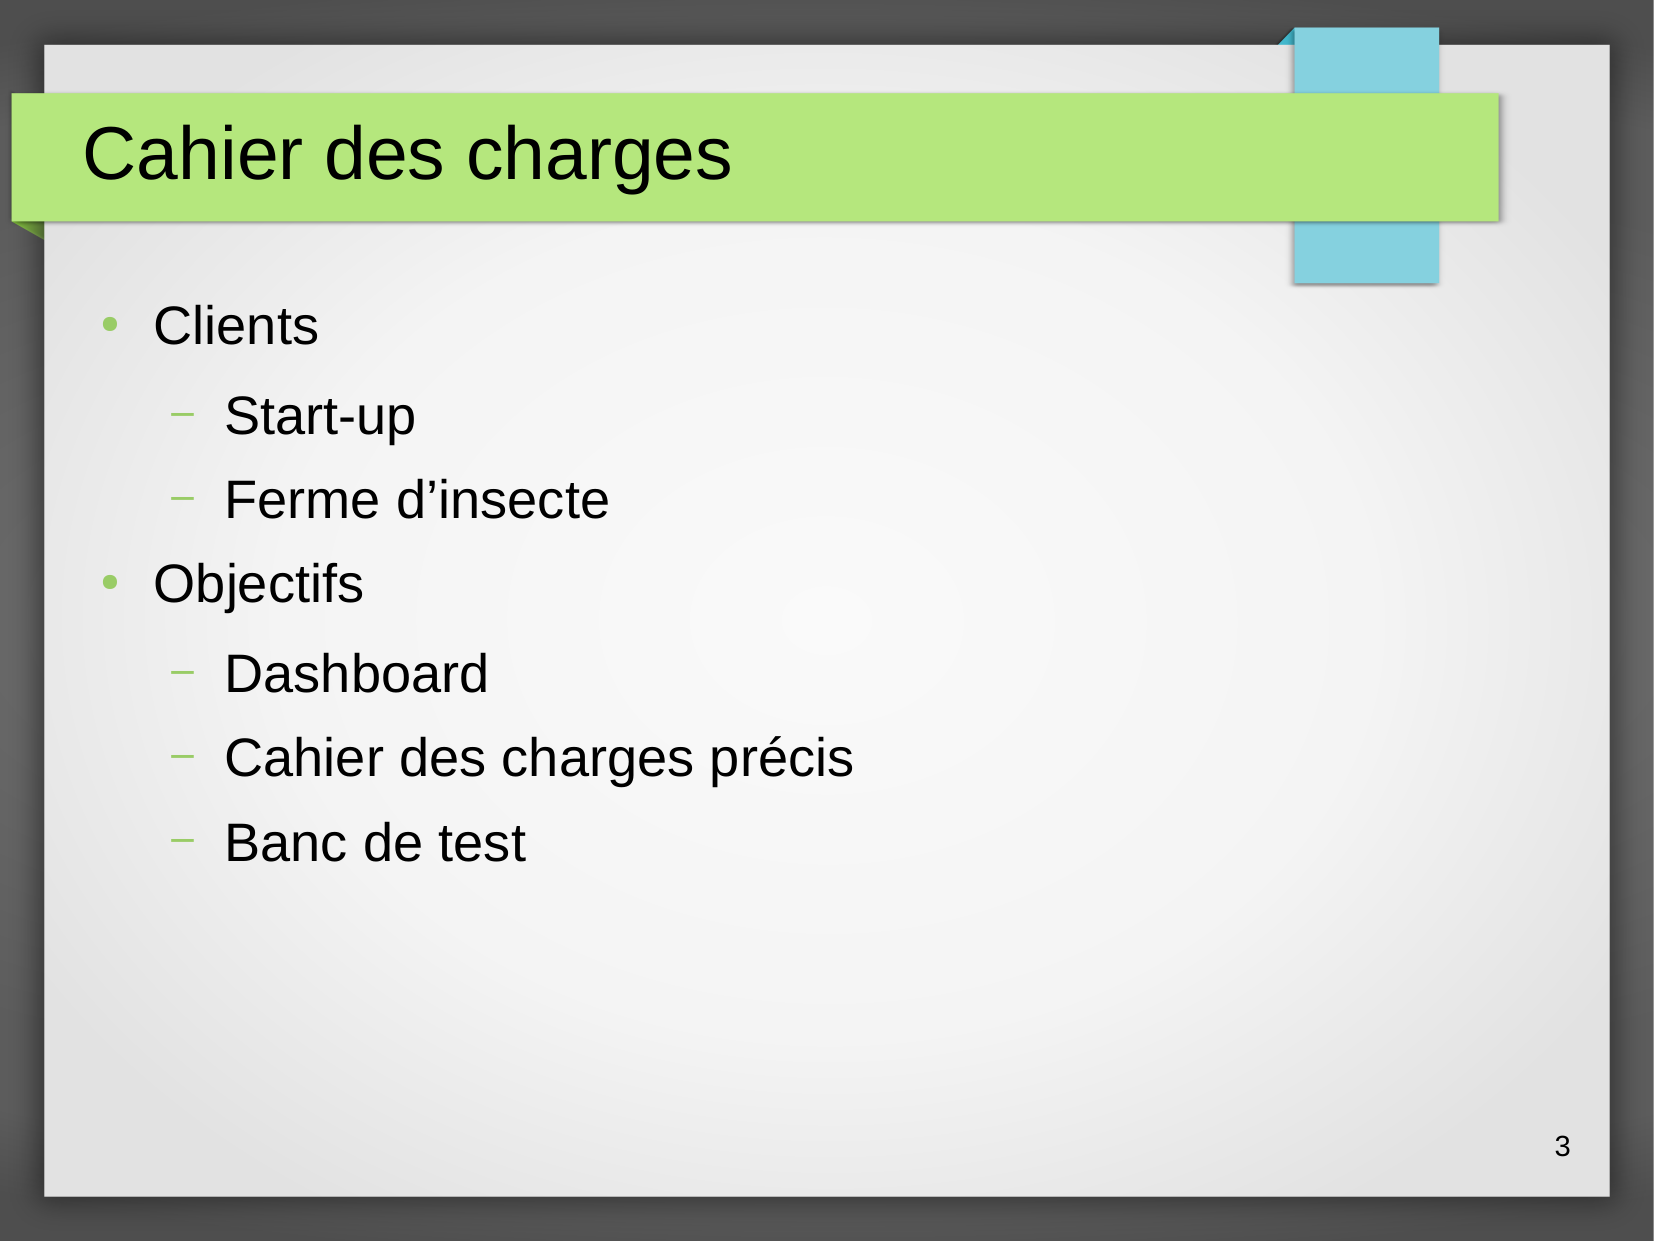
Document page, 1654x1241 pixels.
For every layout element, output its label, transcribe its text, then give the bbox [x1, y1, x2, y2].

title Cahier des charges [82, 94, 1264, 213]
list Clients Start-up Ferme d’insecte Objectifs Dashboard Cahier des charges précis Banc de test [82, 295, 1571, 1015]
picture [0, 0, 1654, 1241]
